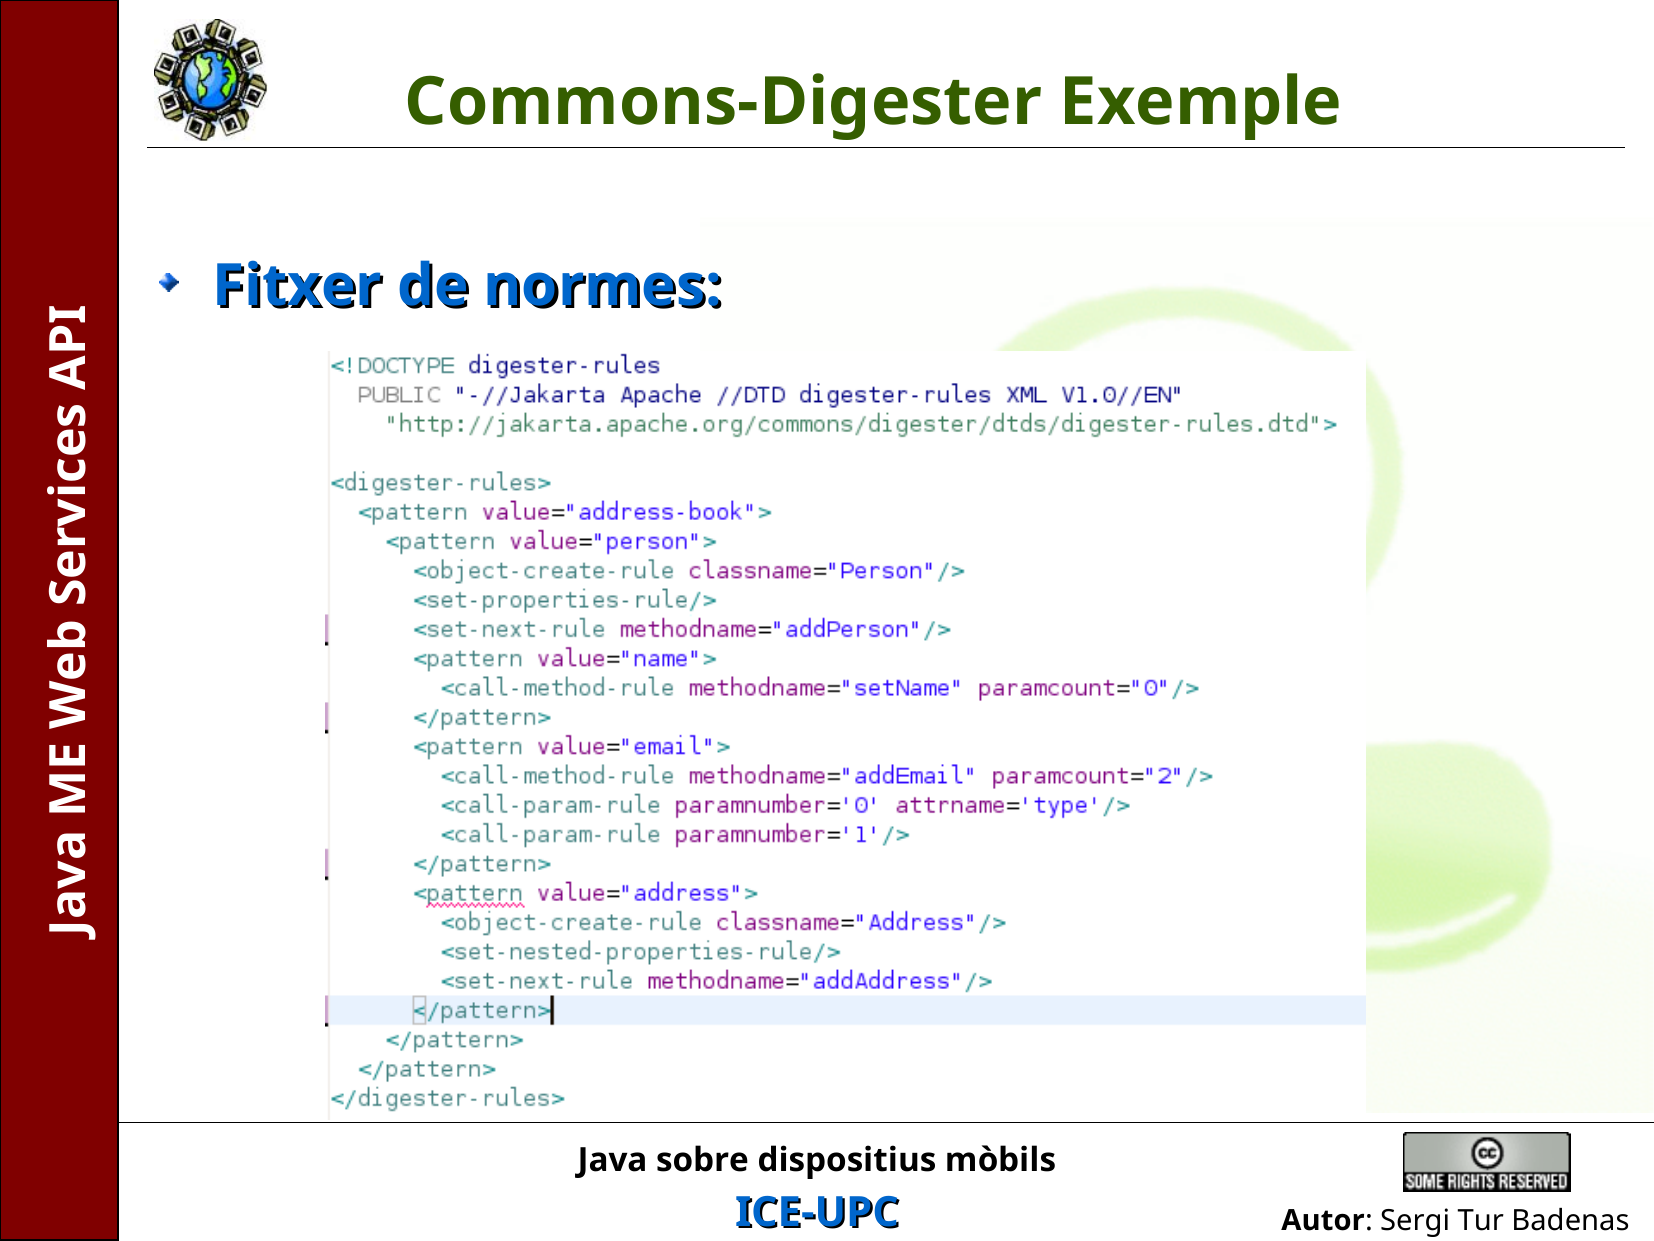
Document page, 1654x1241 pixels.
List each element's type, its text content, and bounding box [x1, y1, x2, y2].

title Commons-Digester Exemple [129, 49, 1619, 148]
picture [325, 217, 1654, 1120]
list Fitxer de normes: [141, 242, 1630, 1093]
picture [154, 19, 268, 49]
picture [1403, 1132, 1571, 1192]
